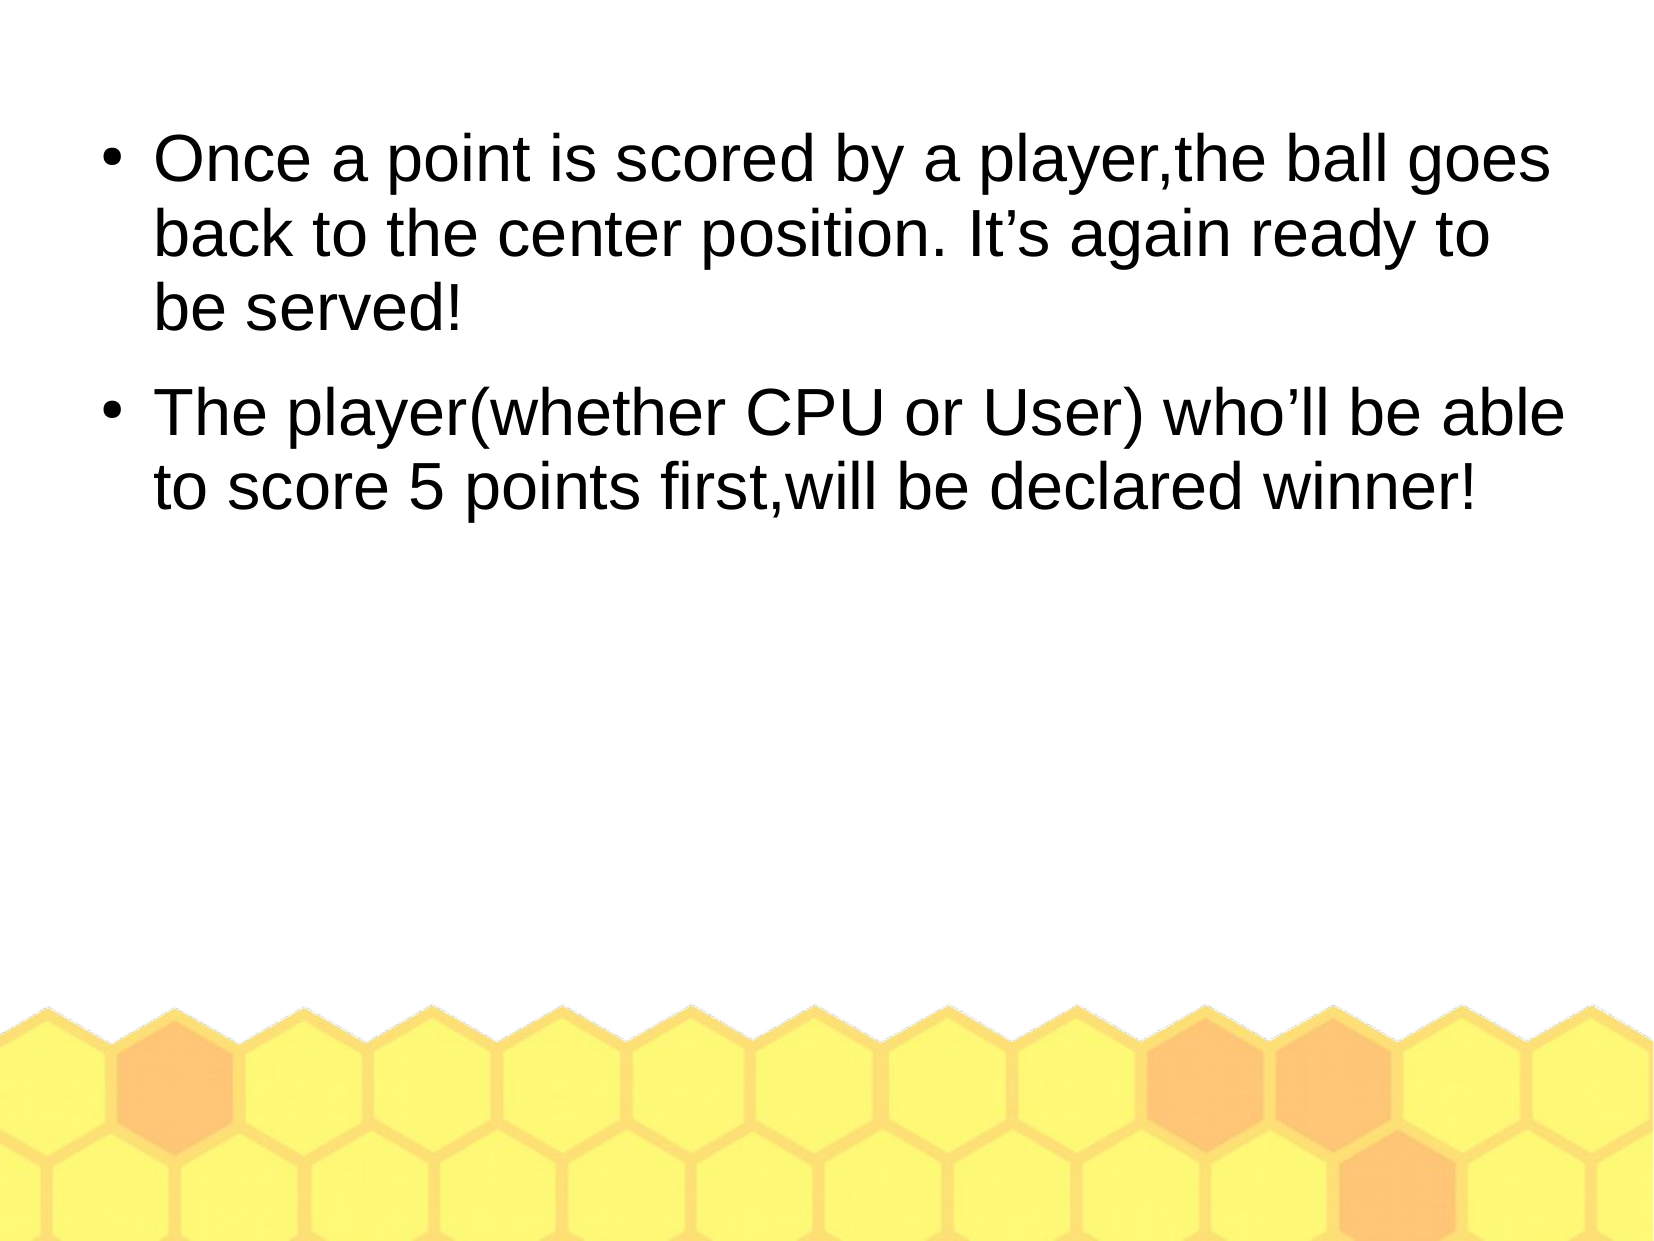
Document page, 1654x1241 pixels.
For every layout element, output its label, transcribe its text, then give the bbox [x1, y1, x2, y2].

list Once a point is scored by a player,the ball goes back to the center position. It’s again ready to be served! The player(whether CPU or User) who’ll be able to score 5 points first,will be declared winner! [82, 120, 1571, 841]
picture [0, 1001, 1654, 1241]
